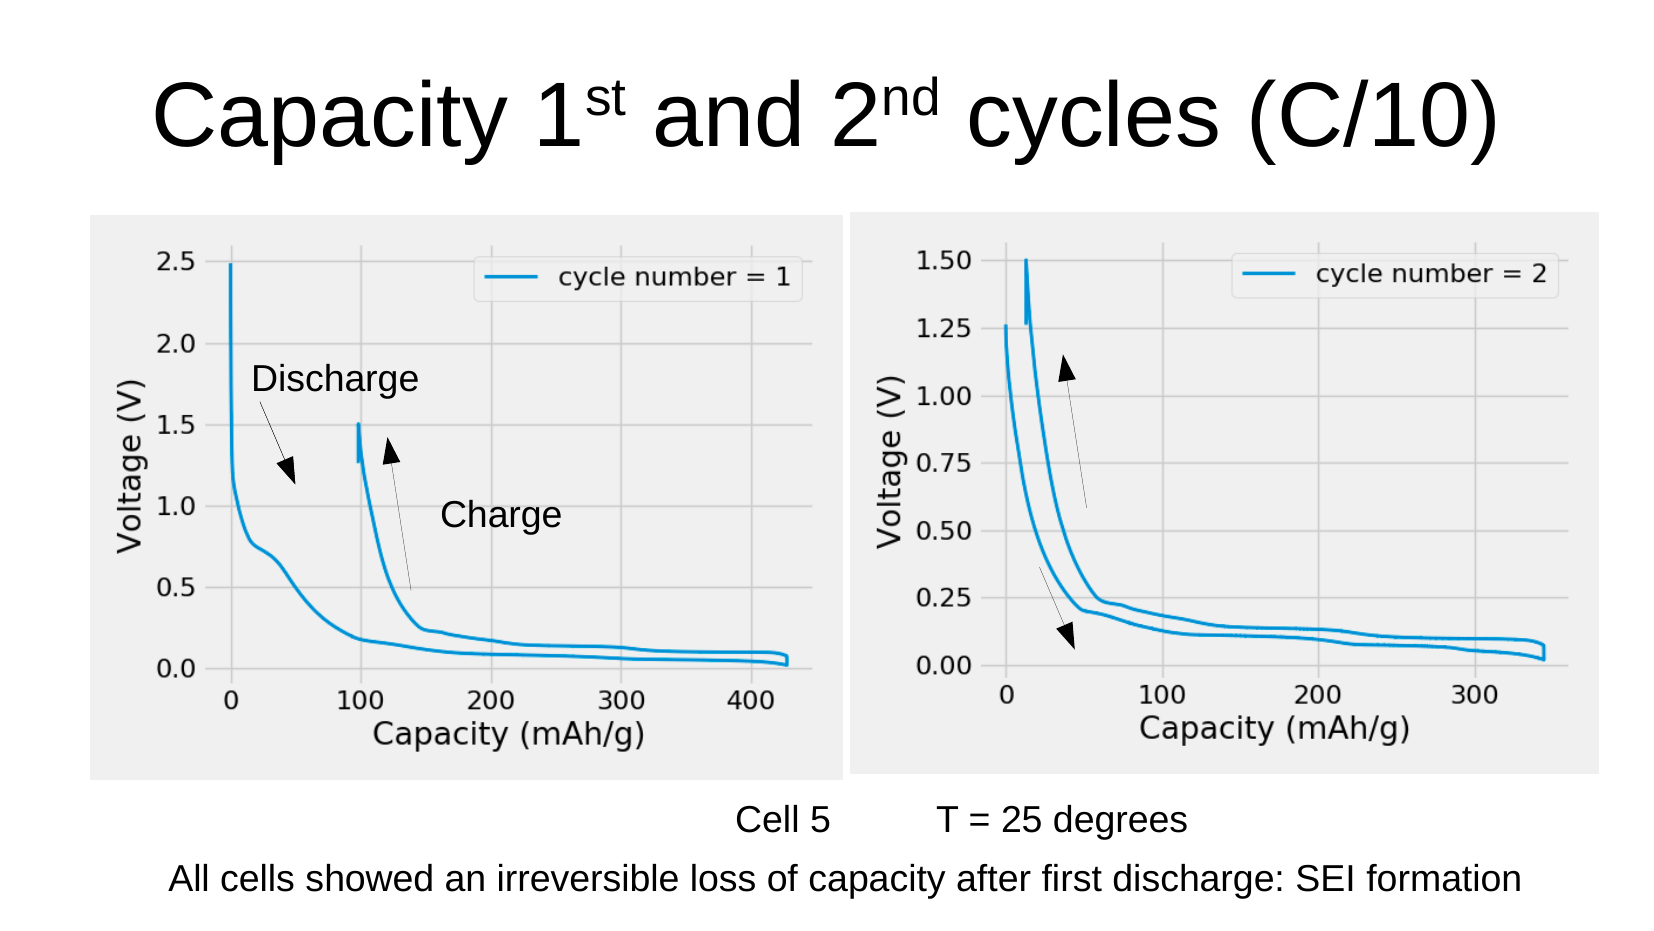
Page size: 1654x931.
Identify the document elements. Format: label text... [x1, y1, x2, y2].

text_box All cells showed an irreversible loss of capacity after first discharge: SEI formation [153, 850, 1654, 931]
text_box T = 25 degrees [921, 791, 1300, 891]
text_box Charge [425, 486, 624, 544]
title Capacity 1st and 2nd cycles (C/10) [82, 37, 1571, 193]
picture [90, 215, 843, 780]
text_box Cell 5 [720, 791, 921, 849]
text_box Discharge [236, 350, 473, 449]
picture [850, 212, 1599, 774]
